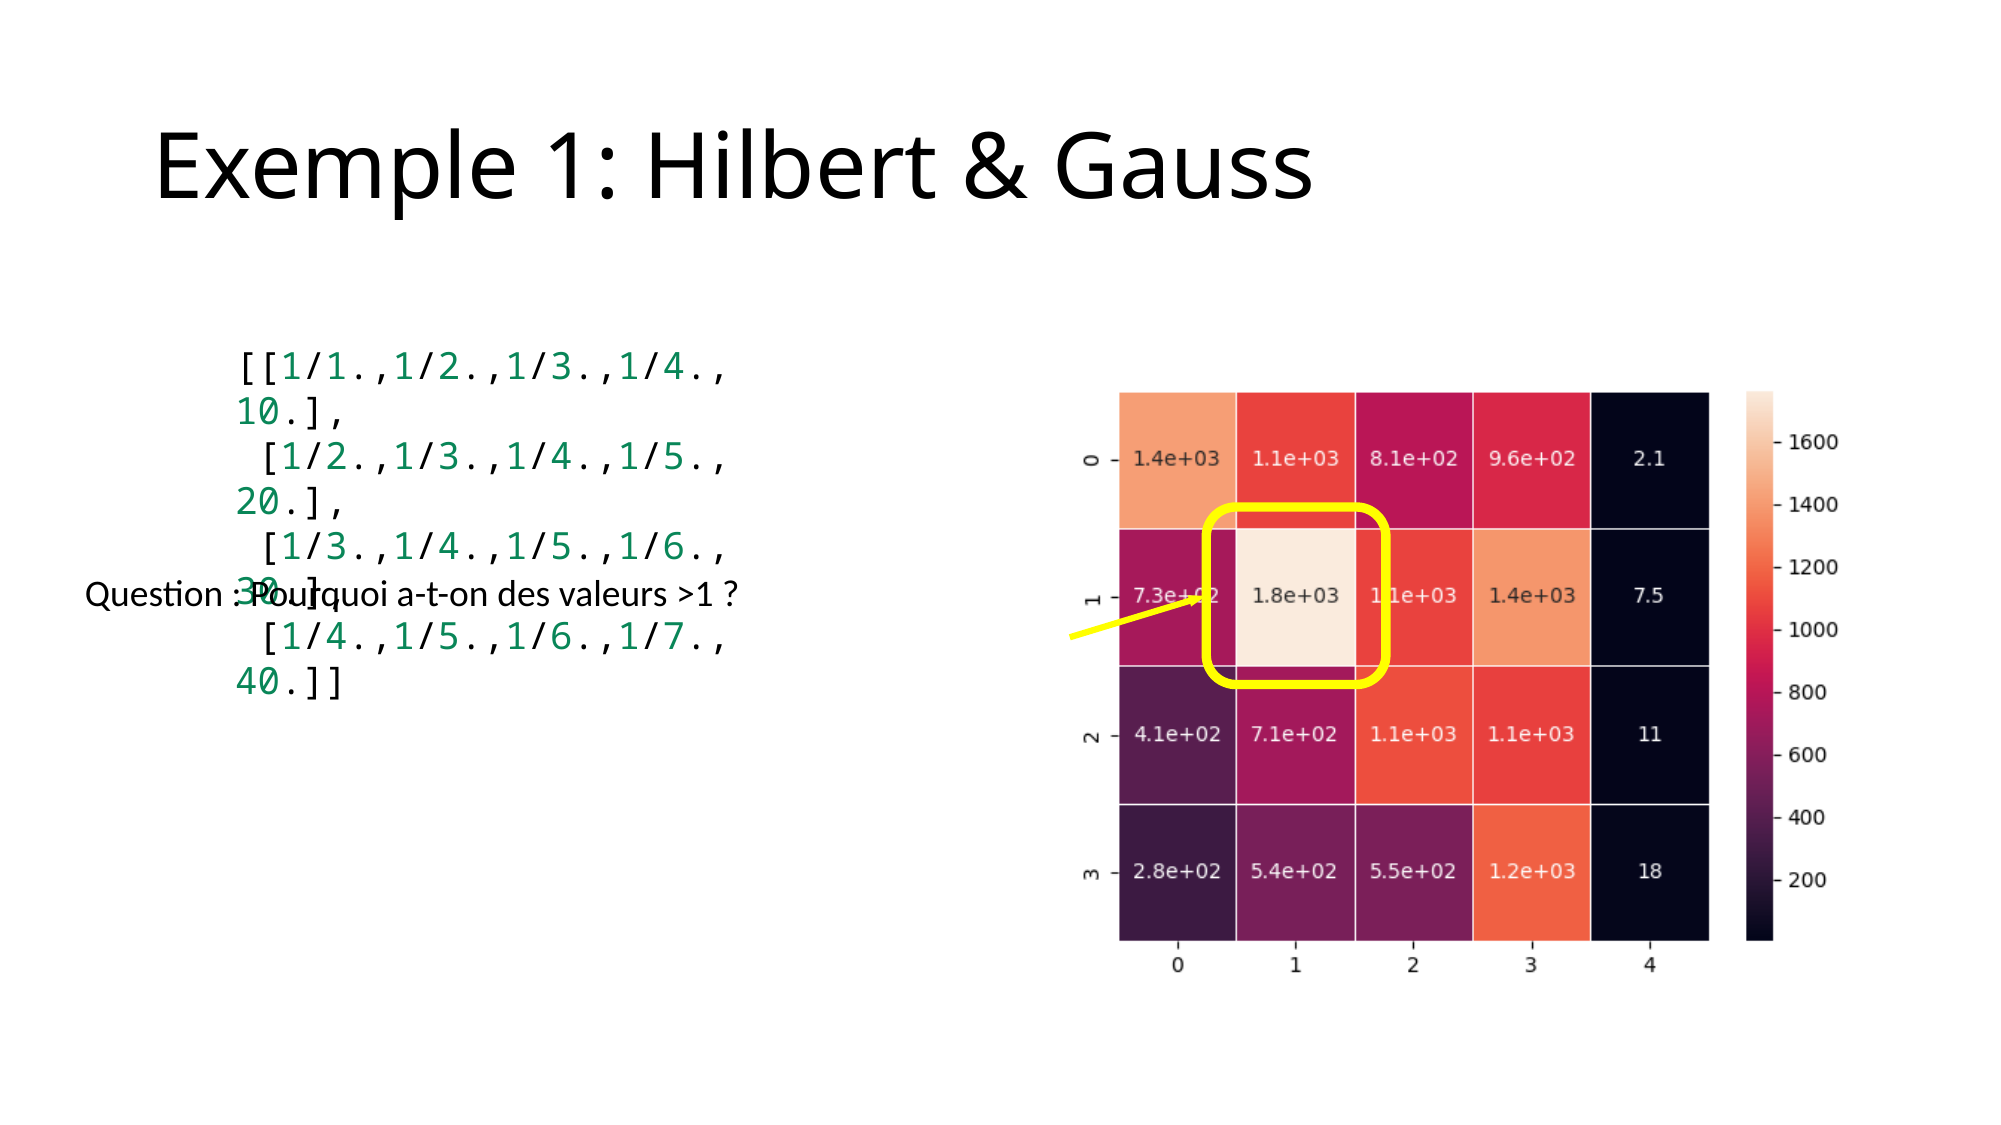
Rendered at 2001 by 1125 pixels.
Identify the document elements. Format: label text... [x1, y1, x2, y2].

text_box Question : Pourquoi a-t-on des valeurs >1 ? [69, 561, 1070, 714]
picture [1211, 512, 1381, 679]
title Exemple 1: Hilbert & Gauss [137, 59, 1863, 278]
text_box [[1/1.,1/2.,1/3.,1/4., 10.], [1/2.,1/3.,1/4.,1/5., 20.], [1/3.,1/4.,1/5.,1/6., 30.], [1/4.,1/5.,1/6.,1/7., 40.]] [220, 334, 856, 532]
picture [999, 306, 1952, 1020]
